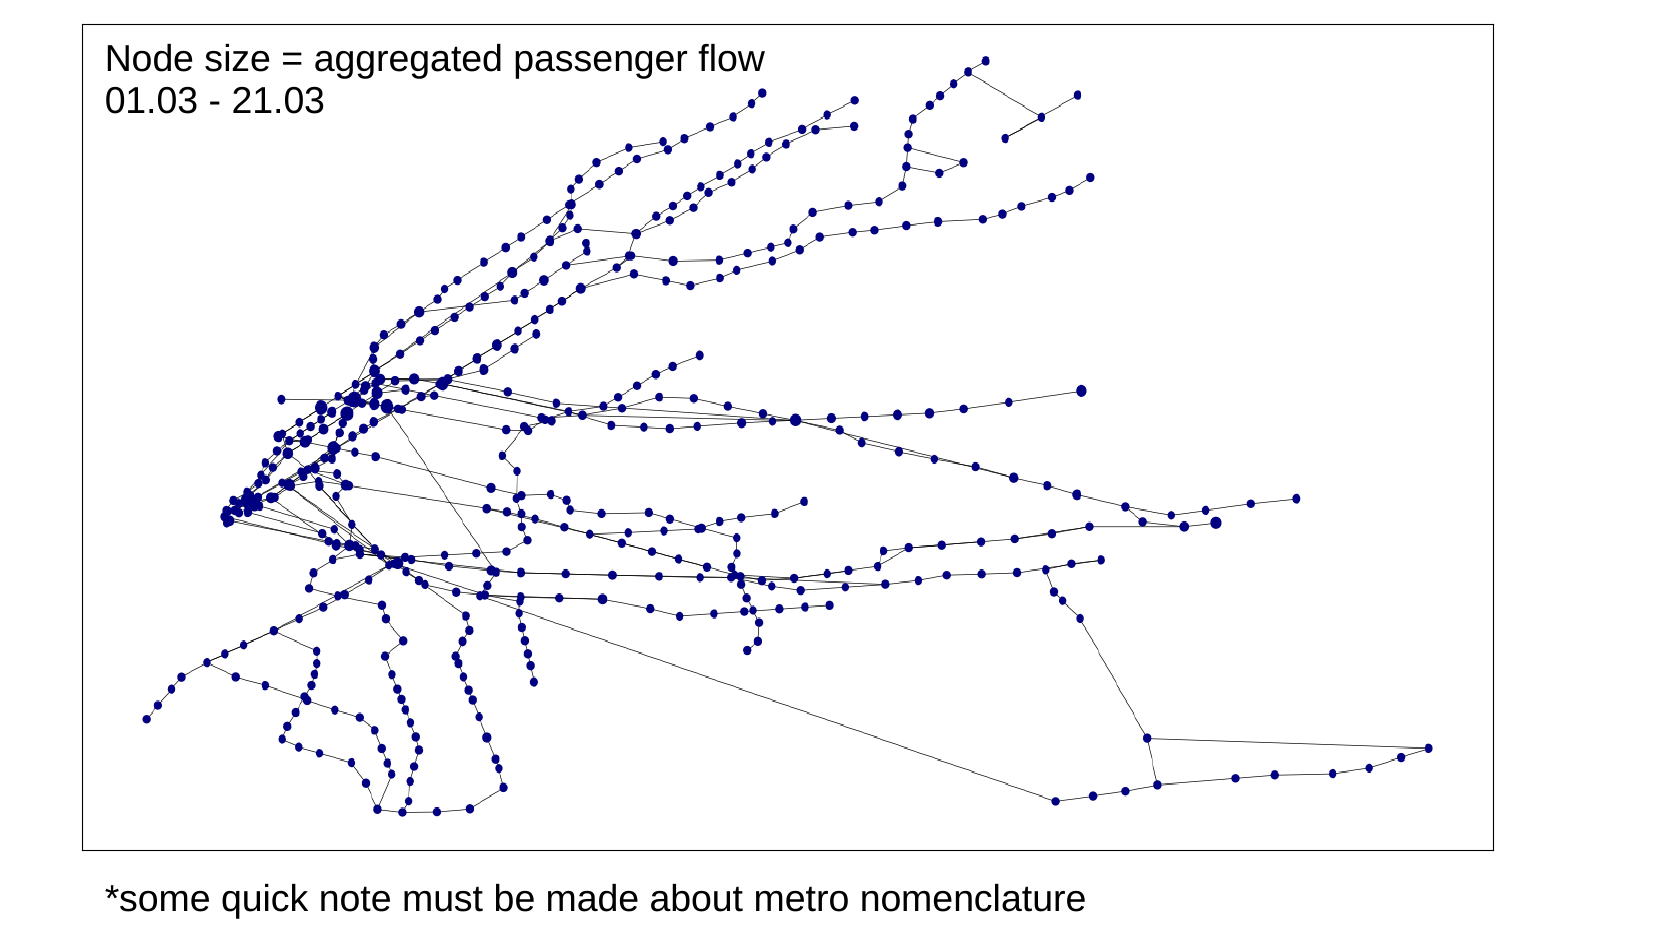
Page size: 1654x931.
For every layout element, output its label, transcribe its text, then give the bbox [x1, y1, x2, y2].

text_box *some quick note must be made about metro nomenclature [90, 870, 1561, 931]
picture [45, 0, 1516, 868]
text_box Node size = aggregated passenger flow 01.03 - 21.03 [90, 30, 781, 256]
